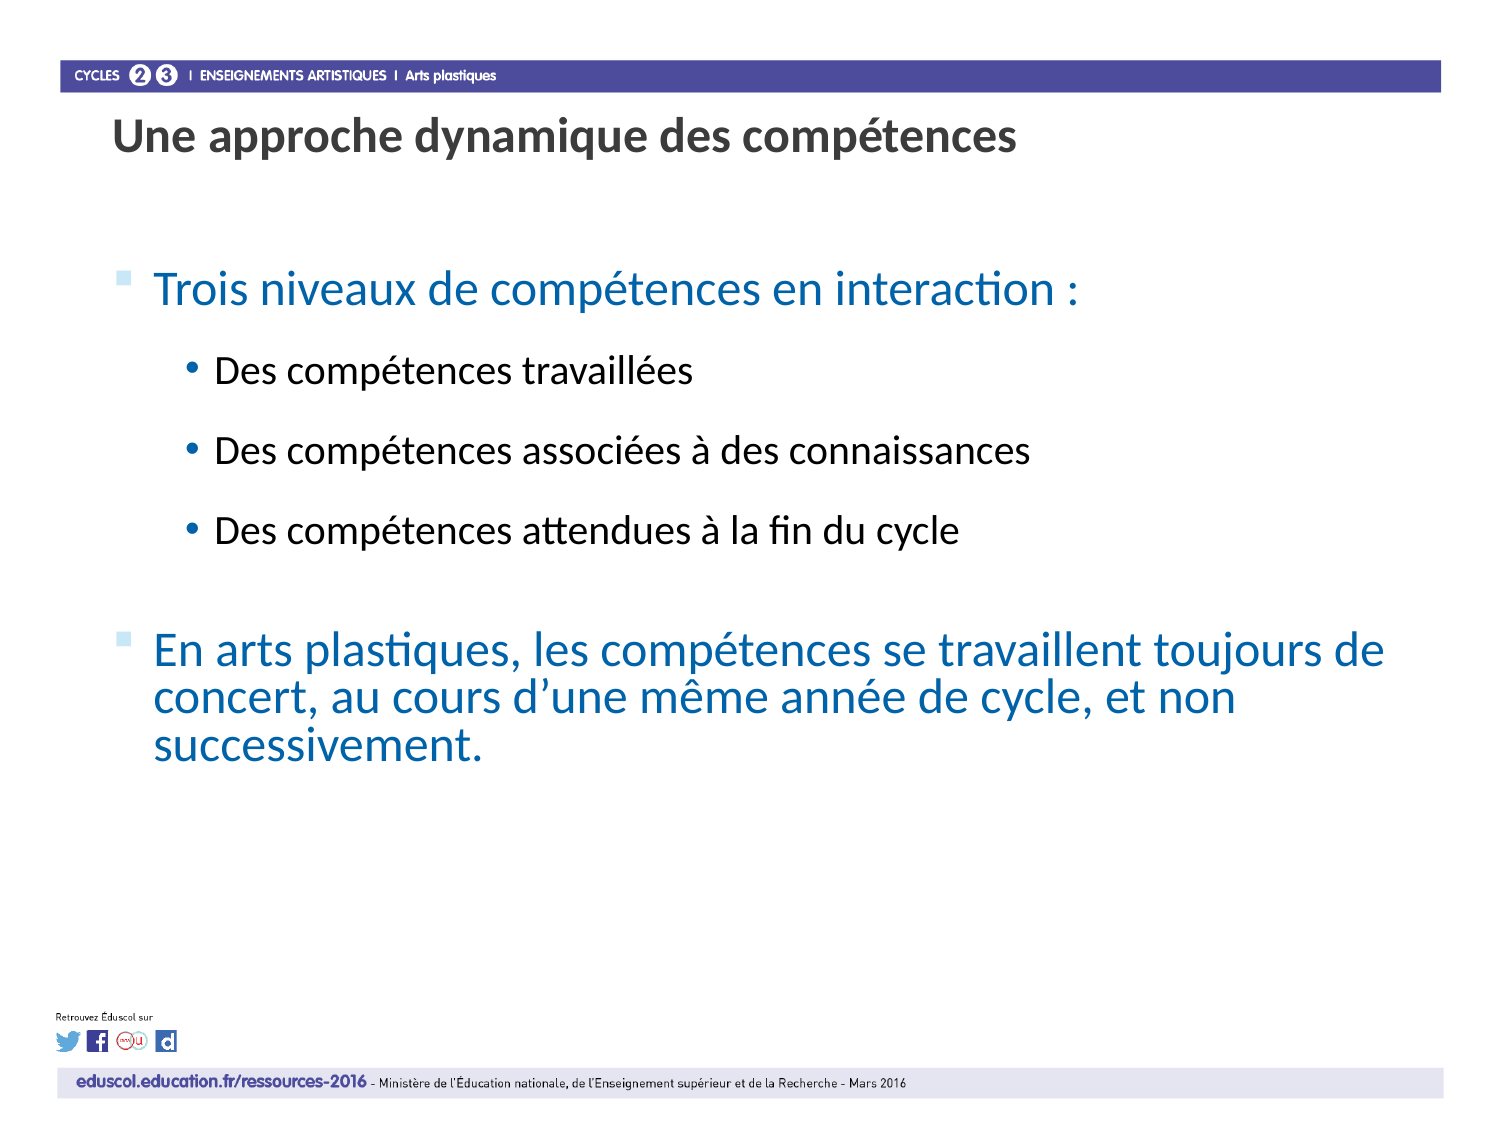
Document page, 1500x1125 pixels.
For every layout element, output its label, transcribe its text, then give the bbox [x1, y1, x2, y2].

title Une approche dynamique des compétences [112, 95, 1388, 244]
list Trois niveaux de compétences en interaction : Des compétences travaillées Des compétences associées à des connaissances Des compétences attendues à la fin du cycle En arts plastiques, les compétences se travaillent toujours de concert, au cours d’une même année de cycle, et non successivement. [112, 267, 1388, 965]
picture [0, 0, 1500, 95]
picture [0, 1008, 1500, 1125]
